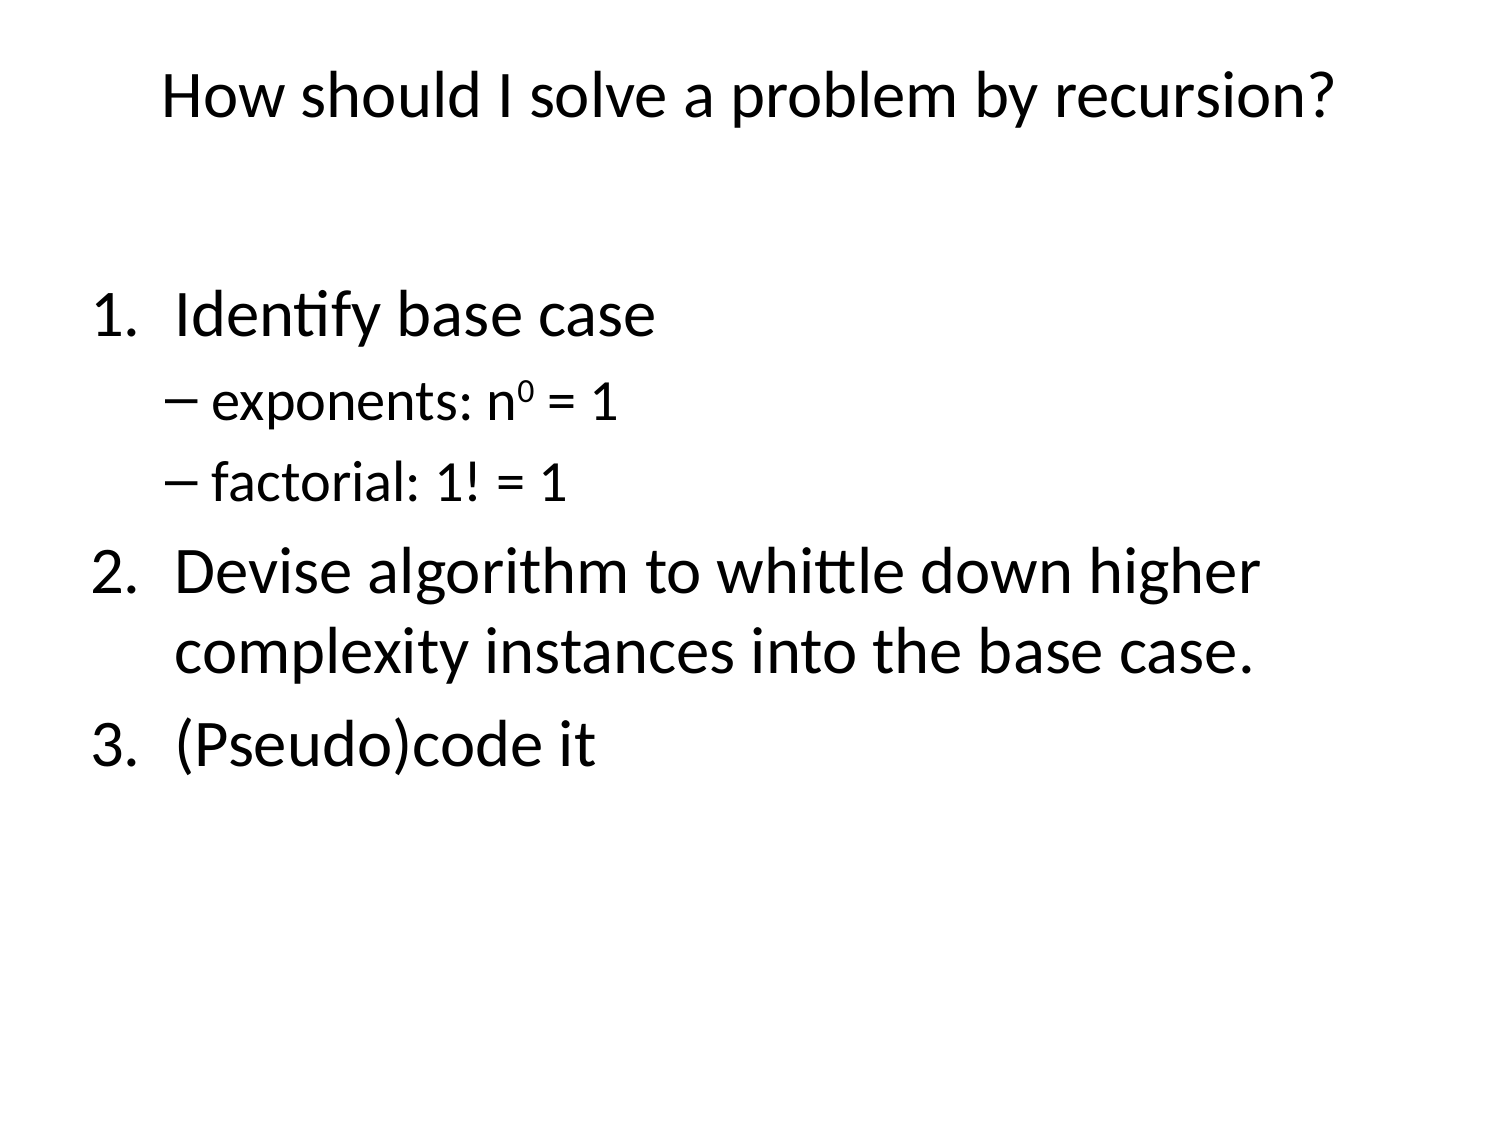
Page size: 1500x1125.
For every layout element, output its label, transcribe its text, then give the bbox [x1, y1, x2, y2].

title How should I solve a problem by recursion? [75, 0, 1425, 185]
list Identify base case exponents: n0 = 1 factorial: 1! = 1 Devise algorithm to whittle down higher complexity instances into the base case. (Pseudo)code it [75, 262, 1425, 1005]
